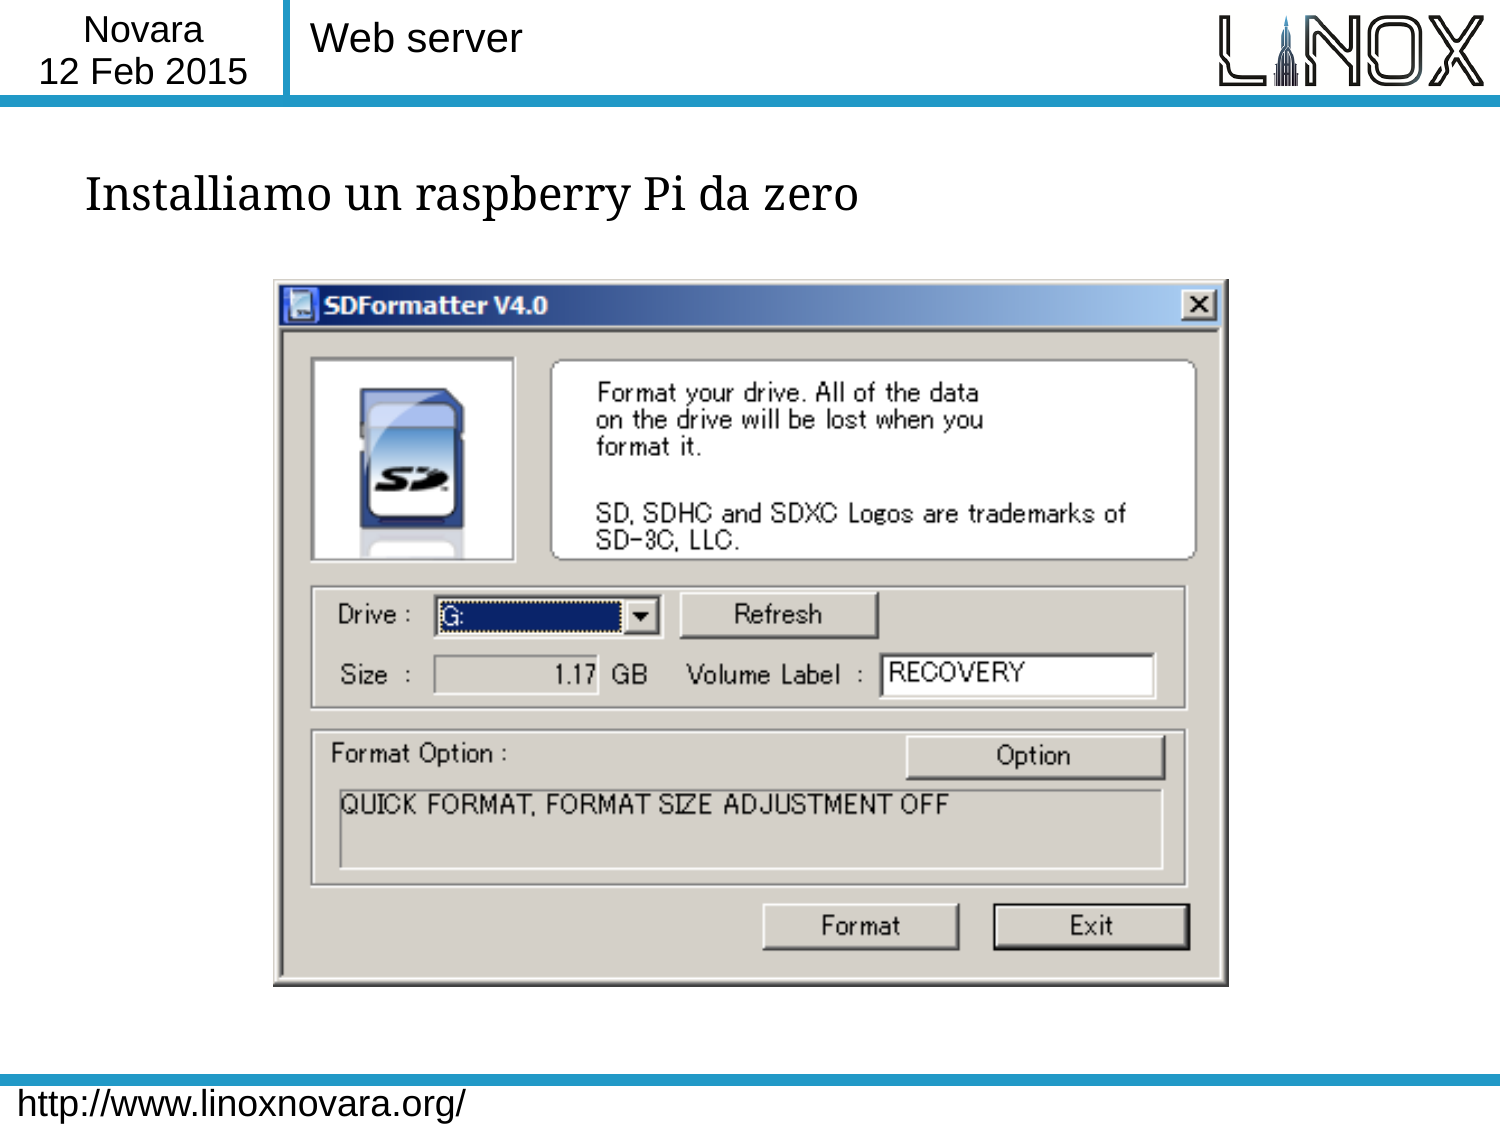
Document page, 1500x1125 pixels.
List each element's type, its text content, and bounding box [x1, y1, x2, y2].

text_box Installiamo un raspberry Pi da zero [70, 153, 1438, 237]
picture [0, 1074, 1500, 1086]
picture [273, 279, 1229, 987]
list Web server [295, 7, 1321, 83]
picture [0, 0, 1500, 107]
